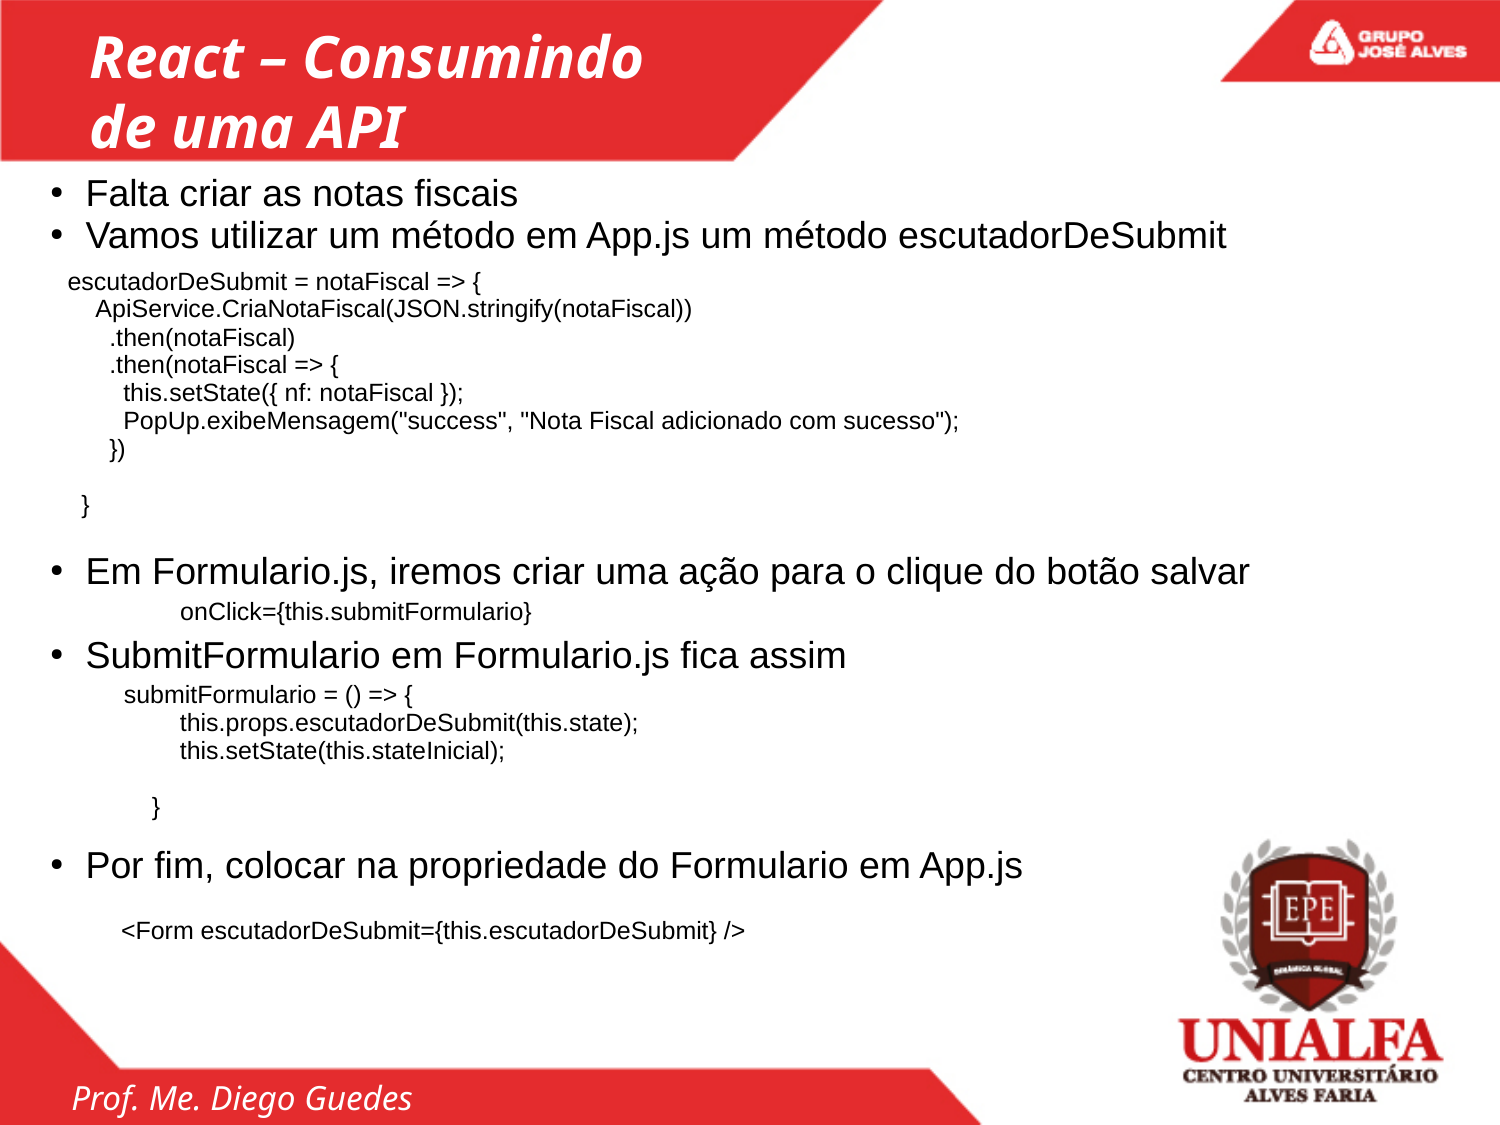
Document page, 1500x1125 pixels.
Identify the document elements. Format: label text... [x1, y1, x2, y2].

text_box <Form escutadorDeSubmit={this.escutadorDeSubmit} /> [106, 909, 1163, 967]
picture [0, 0, 1500, 1125]
text_box escutadorDeSubmit = notaFiscal => { ApiService.CriaNotaFiscal(JSON.stringify(notaFiscal)) .then(notaFiscal) .then(notaFiscal => { this.setState({ nf: notaFiscal }); PopUp.exibeMensagem("success", "Nota Fiscal adicionado com sucesso"); }) } [52, 259, 1418, 527]
text_box Falta criar as notas fiscais Vamos utilizar um método em App.js um método escutadorDeSubmit Em Formulario.js, iremos criar uma ação para o clique do botão salvar SubmitFormulario em Formulario.js fica assim Por fim, colocar na propriedade do Formulario em App.js [35, 165, 1453, 979]
text_box onClick={this.submitFormulario} [165, 590, 723, 648]
text_box Prof. Me. Diego Guedes [56, 1070, 711, 1125]
text_box submitFormulario = () => { this.props.escutadorDeSubmit(this.state); this.setState(this.stateInicial); } [109, 673, 910, 899]
text_box React – Consumindo de uma API [75, 12, 740, 165]
